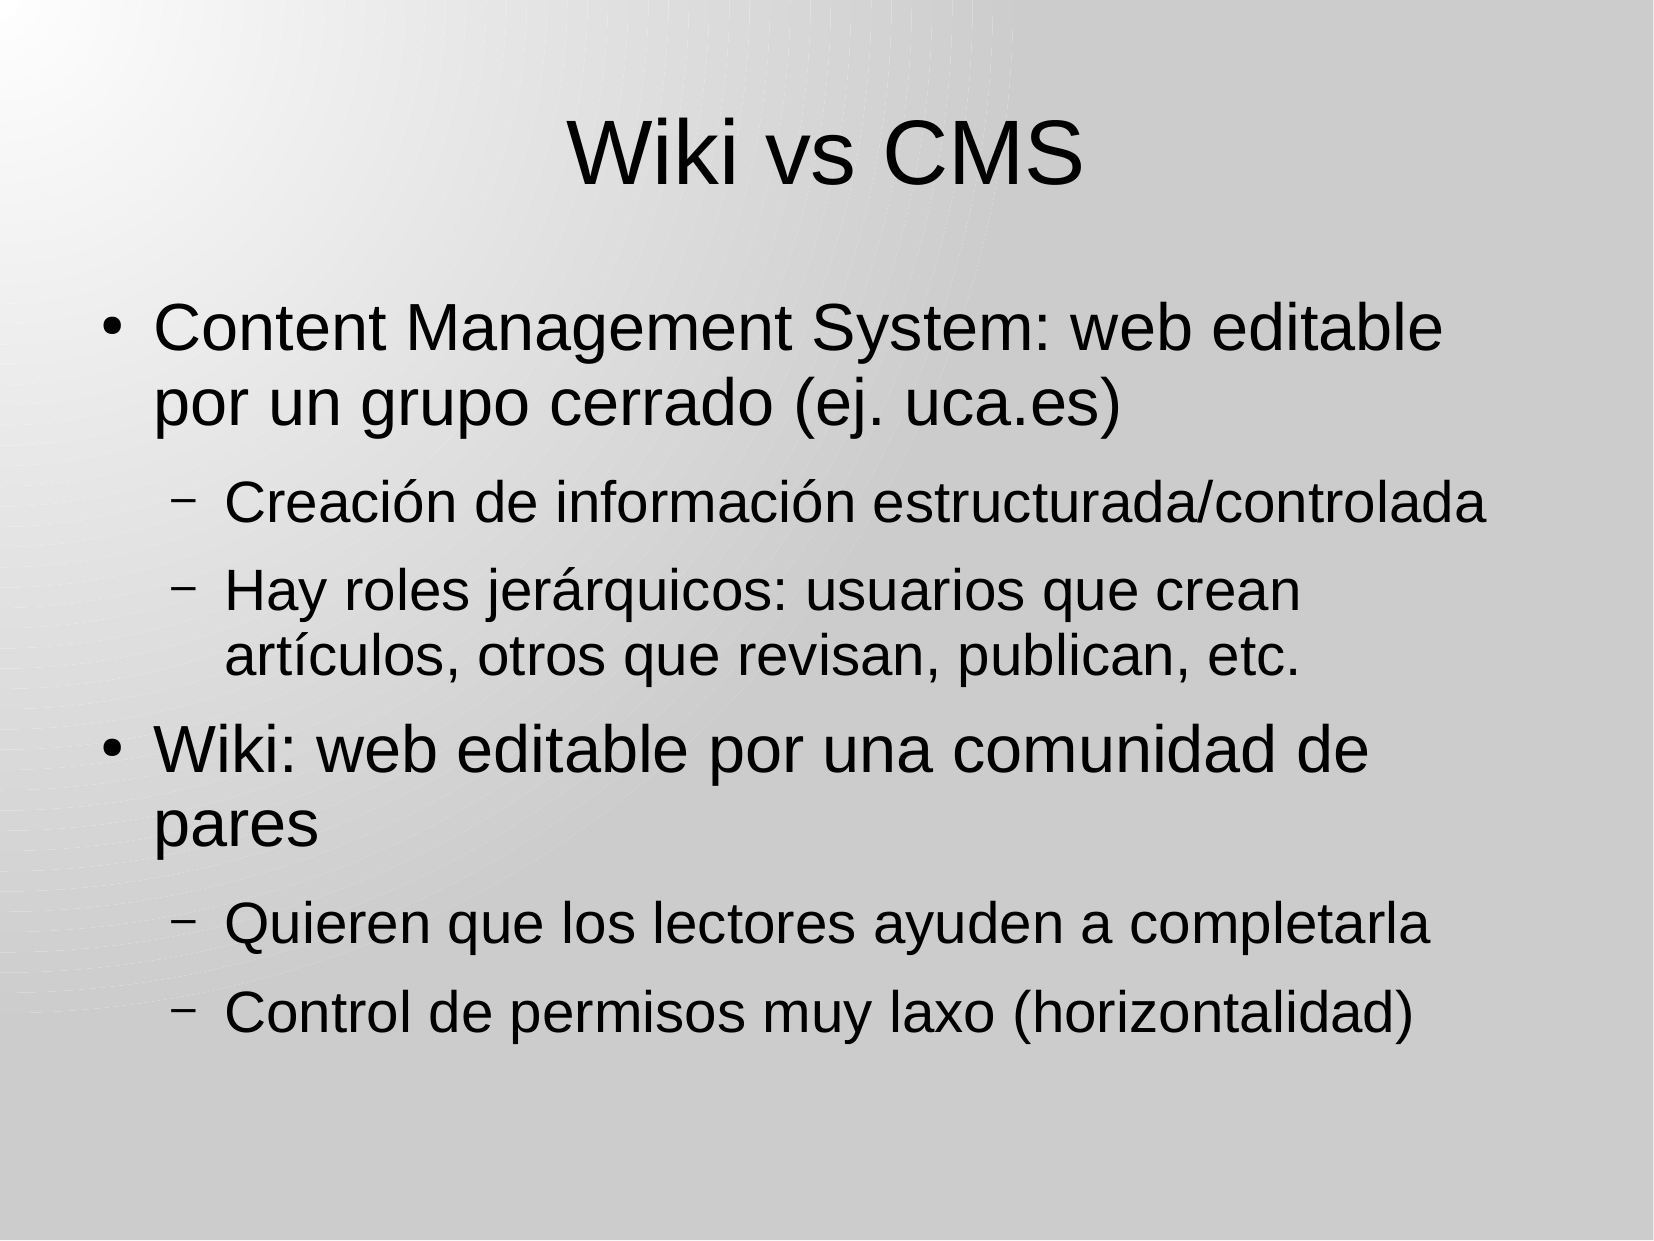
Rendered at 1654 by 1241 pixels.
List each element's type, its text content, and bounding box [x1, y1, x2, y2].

list Content Management System: web editable por un grupo cerrado (ej. uca.es) Creación de información estructurada/controlada Hay roles jerárquicos: usuarios que crean artículos, otros que revisan, publican, etc. Wiki: web editable por una comunidad de pares Quieren que los lectores ayuden a completarla Control de permisos muy laxo (horizontalidad) [82, 290, 1538, 1109]
title Wiki vs CMS [82, 49, 1571, 257]
